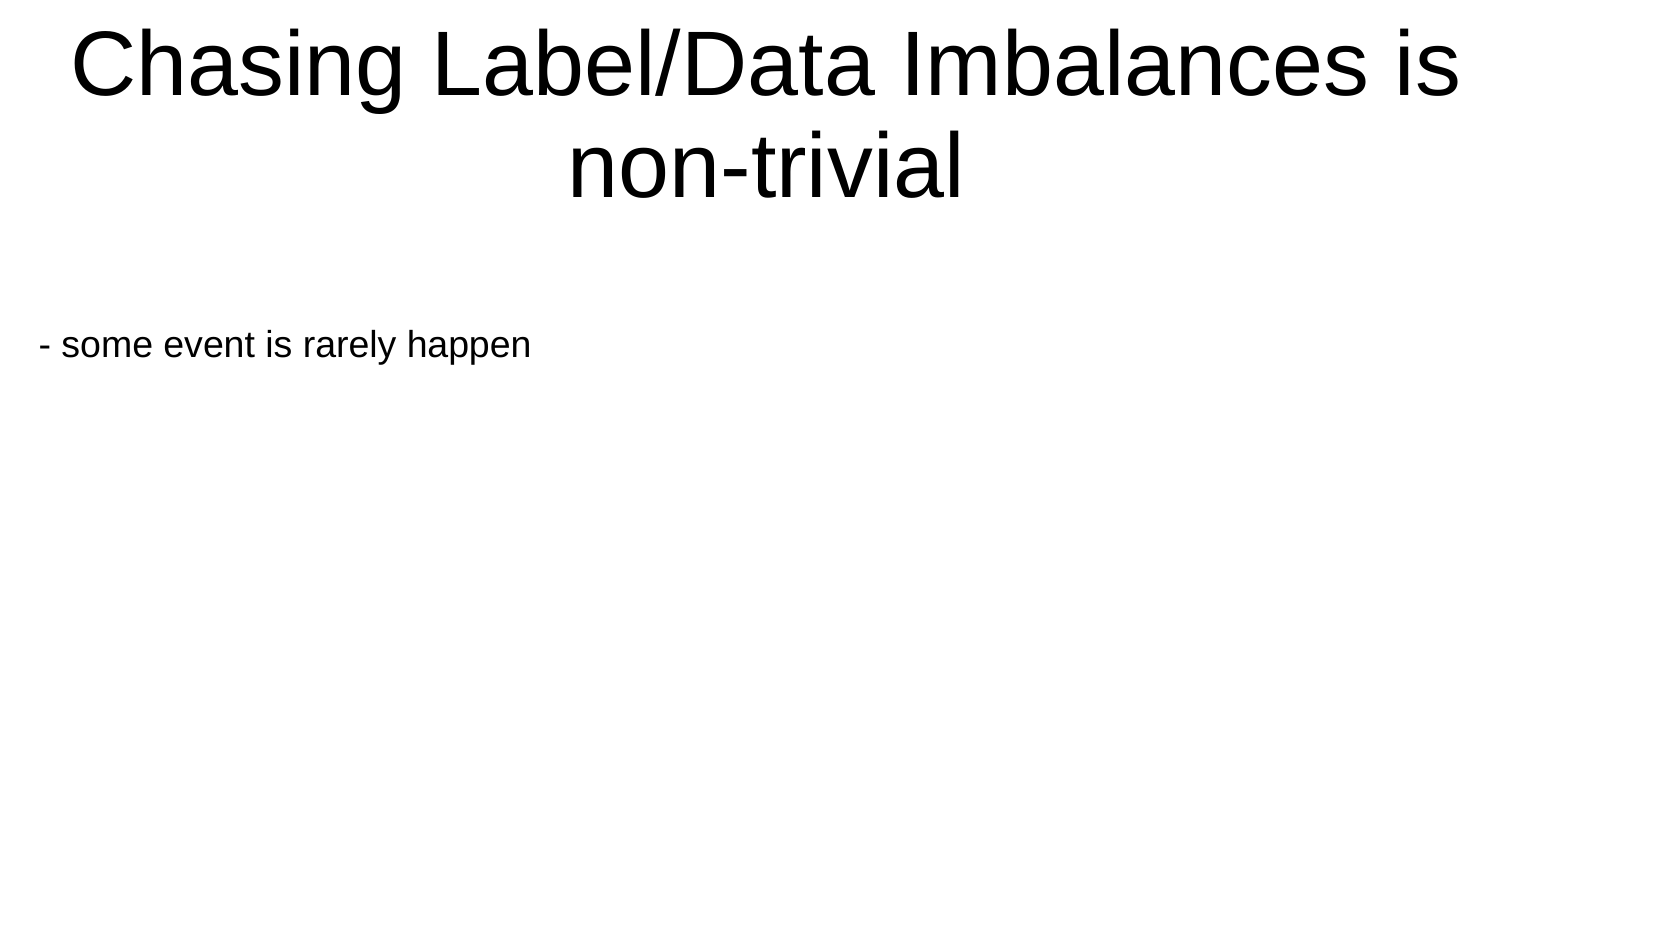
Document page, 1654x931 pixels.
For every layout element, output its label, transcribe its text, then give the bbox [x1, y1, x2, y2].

title Chasing Label/Data Imbalances is non-trivial [22, 12, 1511, 218]
text_box - some event is rarely happen [23, 316, 1630, 616]
